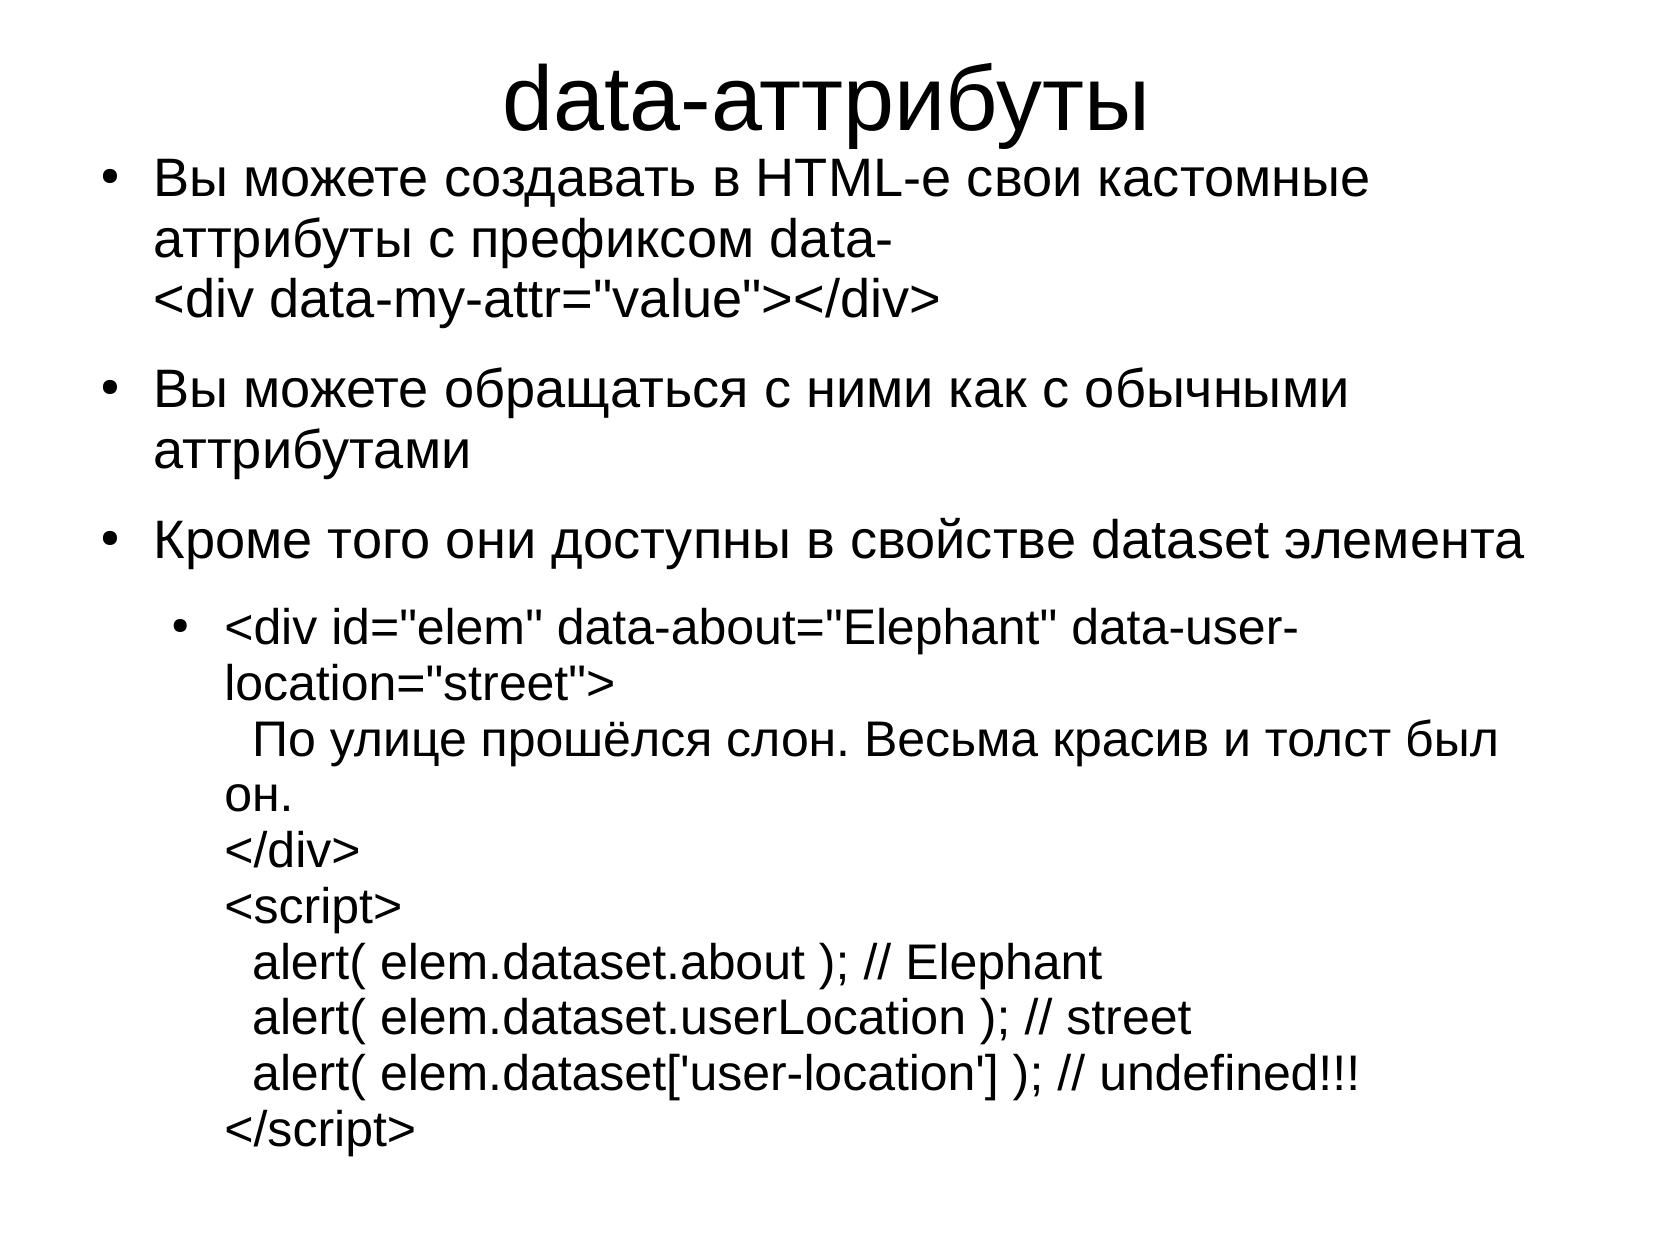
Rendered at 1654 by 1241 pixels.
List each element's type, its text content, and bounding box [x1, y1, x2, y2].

list Вы можете создавать в HTML-е свои кастомные аттрибуты с префиксом data- <div data-my-attr="value"></div> Вы можете обращаться с ними как с обычными аттрибутами Кроме того они доступны в свойстве dataset элемента <div id="elem" data-about="Elephant" data-user-location="street"> По улице прошёлся слон. Весьма красив и толст был он. </div> <script> alert( elem.dataset.about ); // Elephant alert( elem.dataset.userLocation ); // street alert( elem.dataset['user-location'] ); // undefined!!! </script> [82, 147, 1571, 1241]
title data-аттрибуты [82, 47, 1571, 147]
